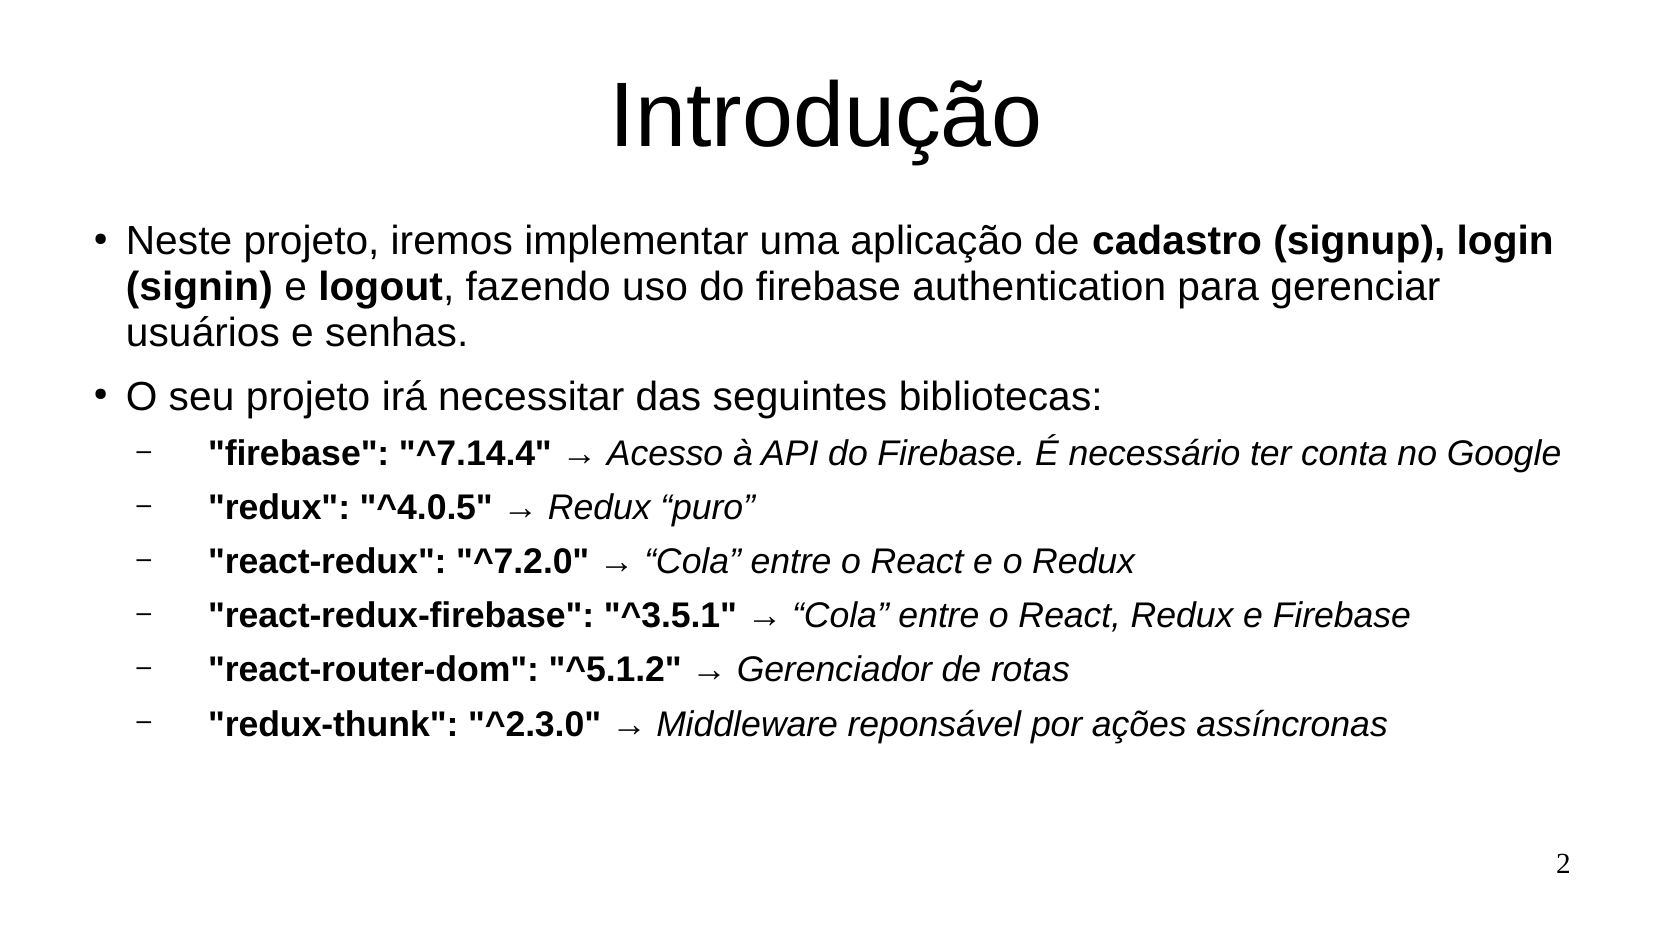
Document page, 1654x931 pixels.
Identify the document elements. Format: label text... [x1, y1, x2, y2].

list Neste projeto, iremos implementar uma aplicação de cadastro (signup), login (signin) e logout, fazendo uso do firebase authentication para gerenciar usuários e senhas. O seu projeto irá necessitar das seguintes bibliotecas: "firebase": "^7.14.4" → Acesso à API do Firebase. É necessário ter conta no Google "redux": "^4.0.5" → Redux “puro” "react-redux": "^7.2.0" → “Cola” entre o React e o Redux "react-redux-firebase": "^3.5.1" → “Cola” entre o React, Redux e Firebase "react-router-dom": "^5.1.2" → Gerenciador de rotas "redux-thunk": "^2.3.0" → Middleware reponsável por ações assíncronas [82, 217, 1571, 758]
title Introdução [82, 37, 1571, 193]
